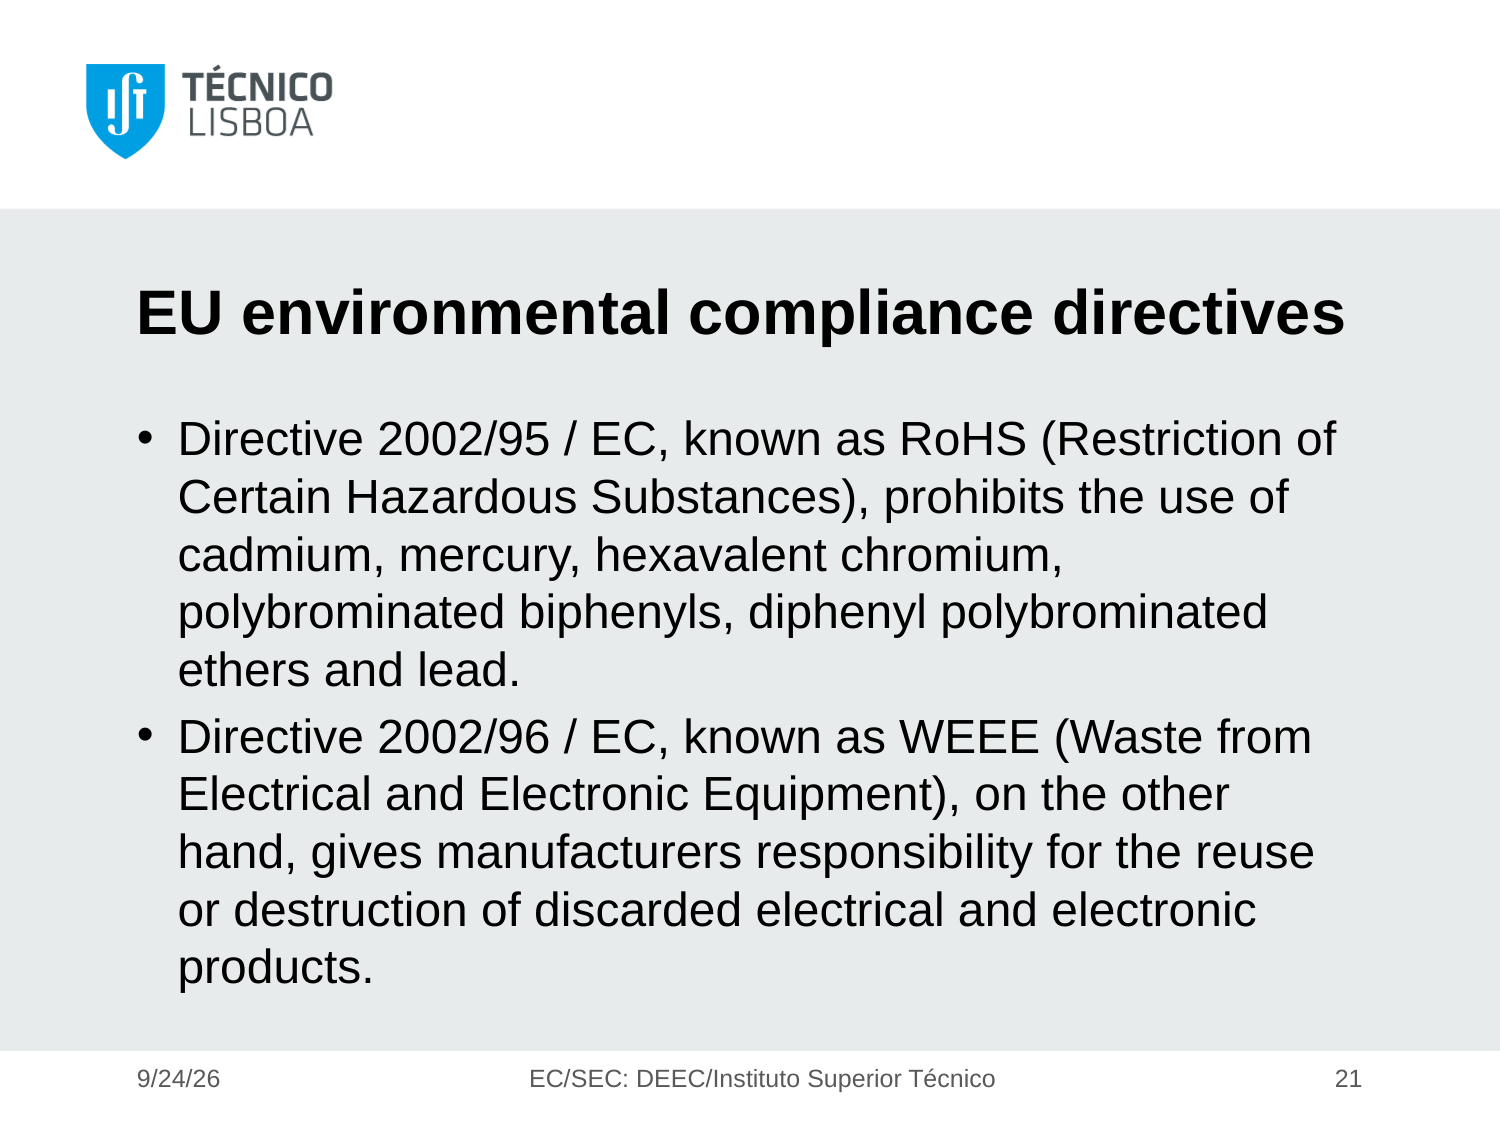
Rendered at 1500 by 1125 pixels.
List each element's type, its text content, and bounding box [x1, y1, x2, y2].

footer EC/SEC: DEEC/Instituto Superior Técnico [512, 1052, 1021, 1103]
picture [0, 0, 1500, 1125]
title EU environmental compliance directives [121, 237, 1378, 381]
slide_number <number> [1077, 1052, 1378, 1103]
list Directive 2002/95 / EC, known as RoHS (Restriction of Certain Hazardous Substances), prohibits the use of cadmium, mercury, hexavalent chromium, polybrominated biphenyls, diphenyl polybrominated ethers and lead. Directive 2002/96 / EC, known as WEEE (Waste from Electrical and Electronic Equipment), on the other hand, gives manufacturers responsibility for the reuse or destruction of discarded electrical and electronic products. [121, 400, 1378, 1005]
slide_number 10/8/18 [121, 1052, 425, 1103]
